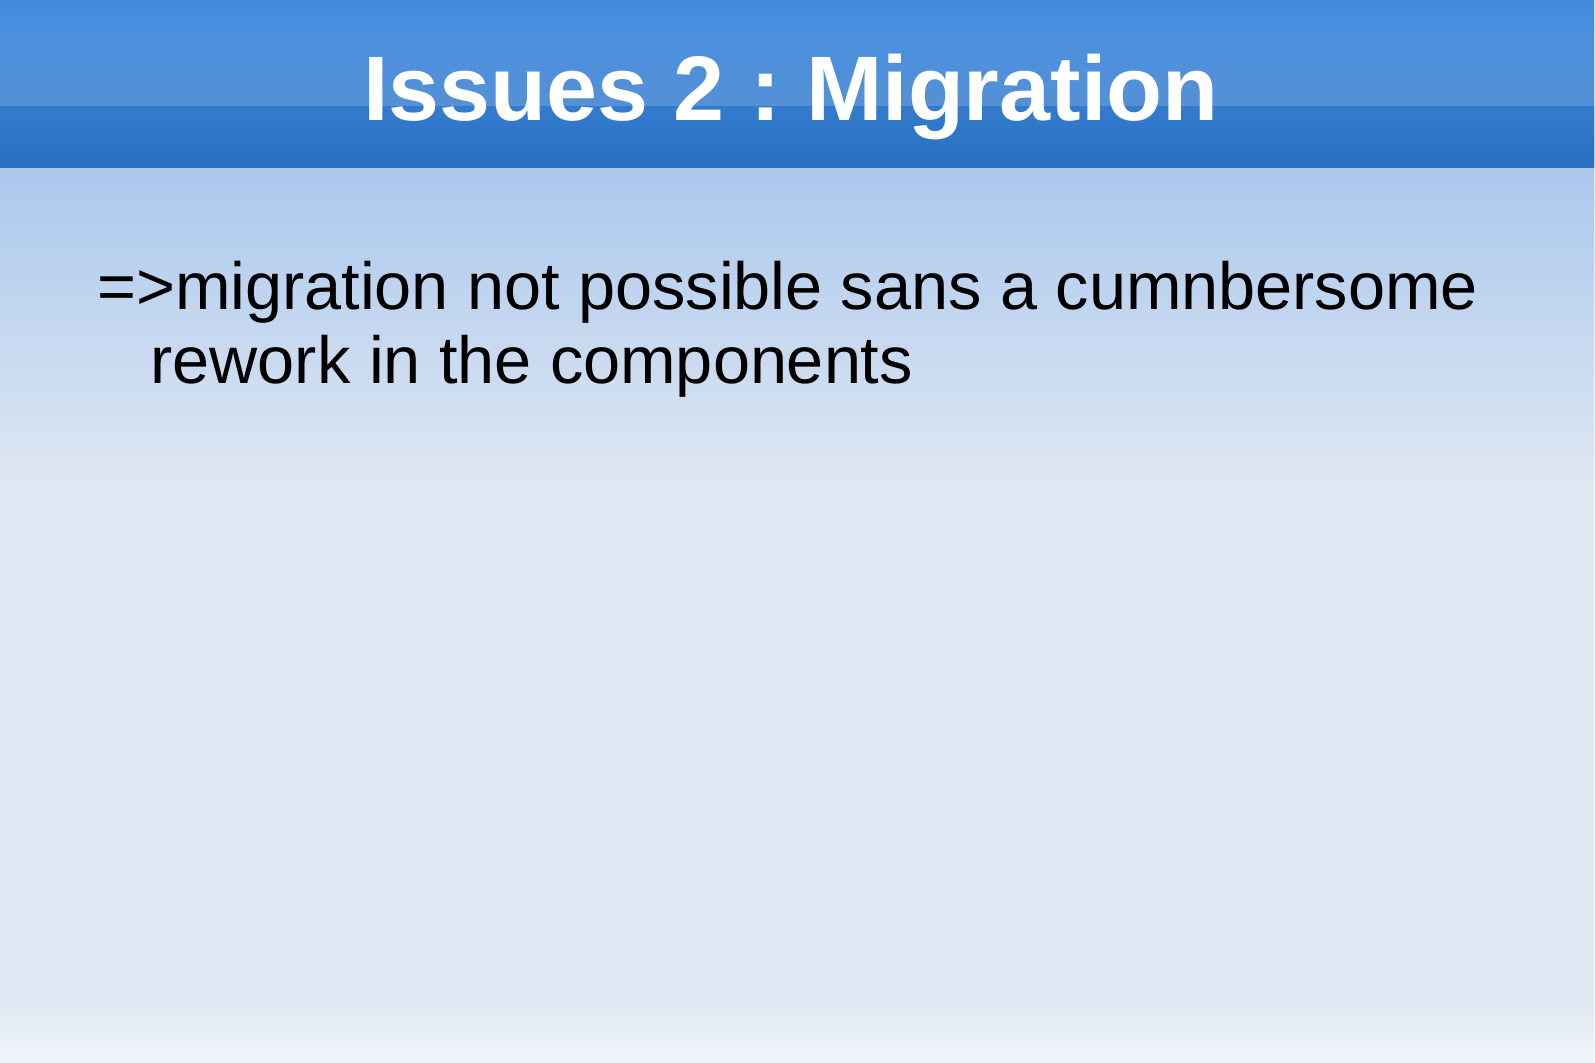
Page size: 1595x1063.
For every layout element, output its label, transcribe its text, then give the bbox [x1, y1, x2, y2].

title Issues 2 : Migration [74, 7, 1510, 171]
picture [0, 0, 1595, 1063]
list =>migration not possible sans a cumnbersome rework in the components [79, 248, 1515, 936]
